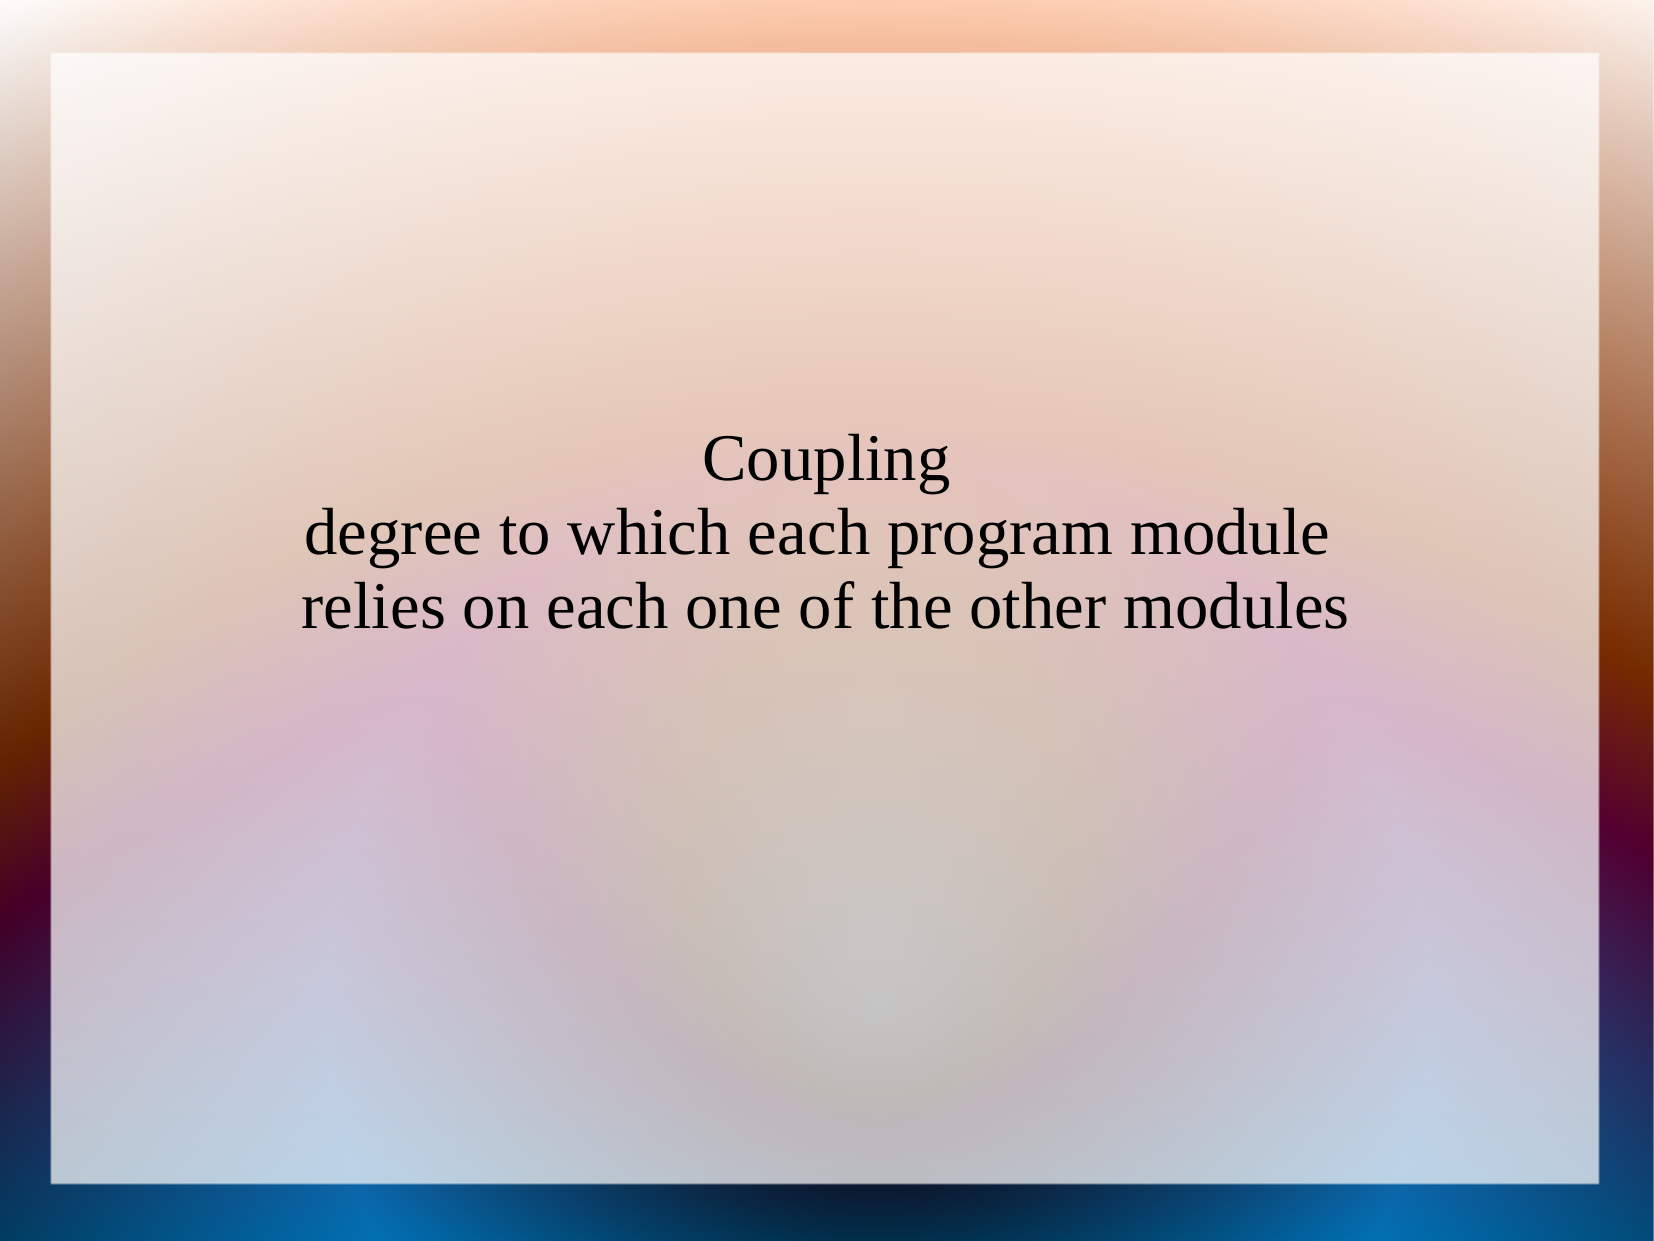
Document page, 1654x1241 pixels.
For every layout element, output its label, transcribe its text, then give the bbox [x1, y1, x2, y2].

subtitle Coupling degree to which each program module relies on each one of the other modules [82, 55, 1571, 1010]
picture [0, 0, 1654, 1241]
